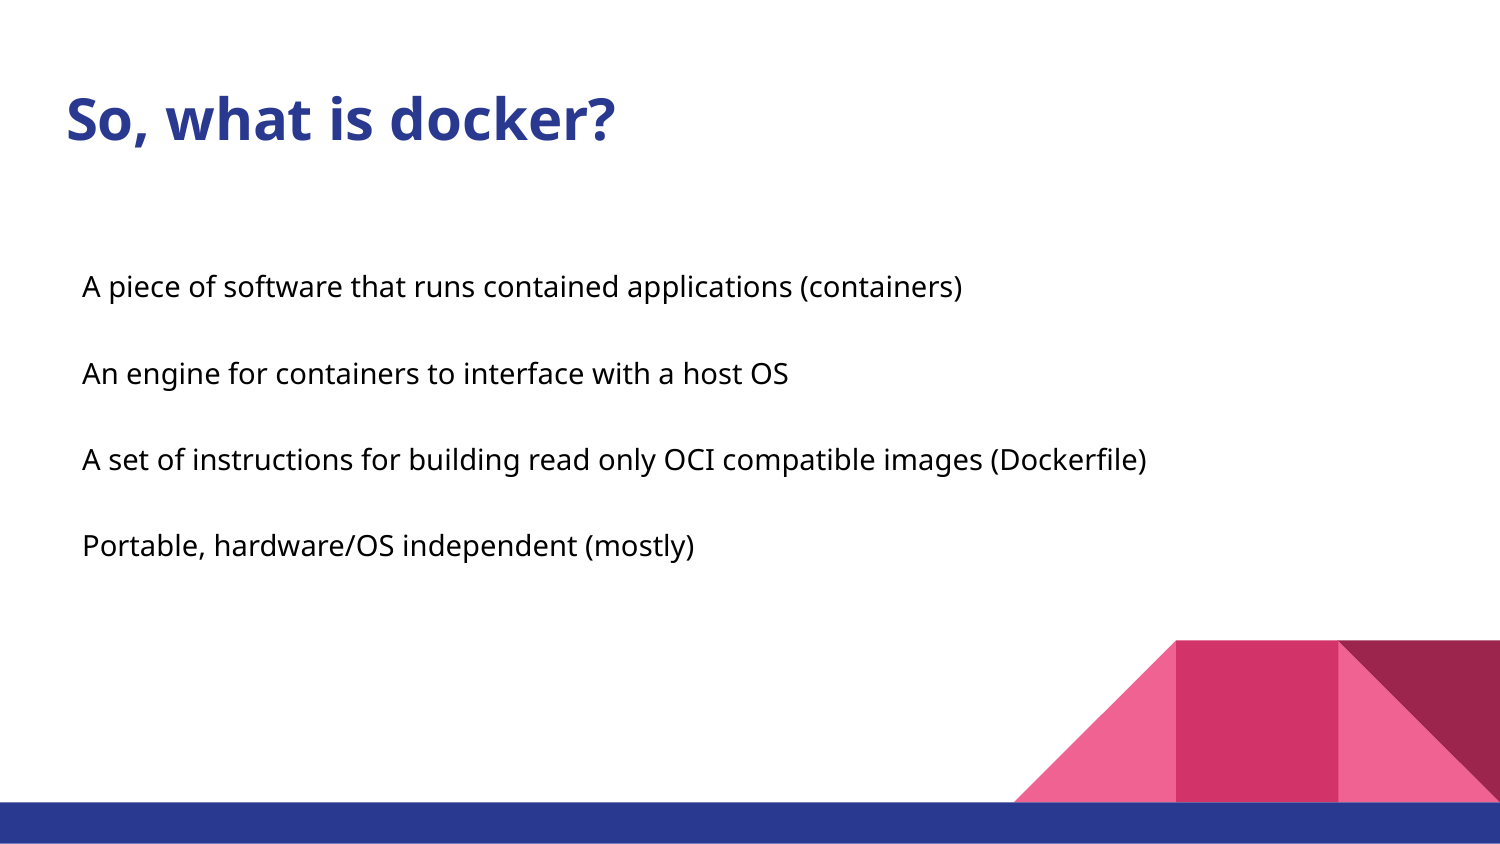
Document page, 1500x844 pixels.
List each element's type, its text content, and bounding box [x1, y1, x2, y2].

text_box An engine for containers to interface with a host OS [67, 339, 1358, 405]
text_box A piece of software that runs contained applications (containers) [67, 253, 1358, 319]
title So, what is docker? [51, 67, 1449, 167]
text_box A set of instructions for building read only OCI compatible images (Dockerfile) [67, 426, 1358, 492]
text_box Portable, hardware/OS independent (mostly) [67, 512, 1358, 578]
